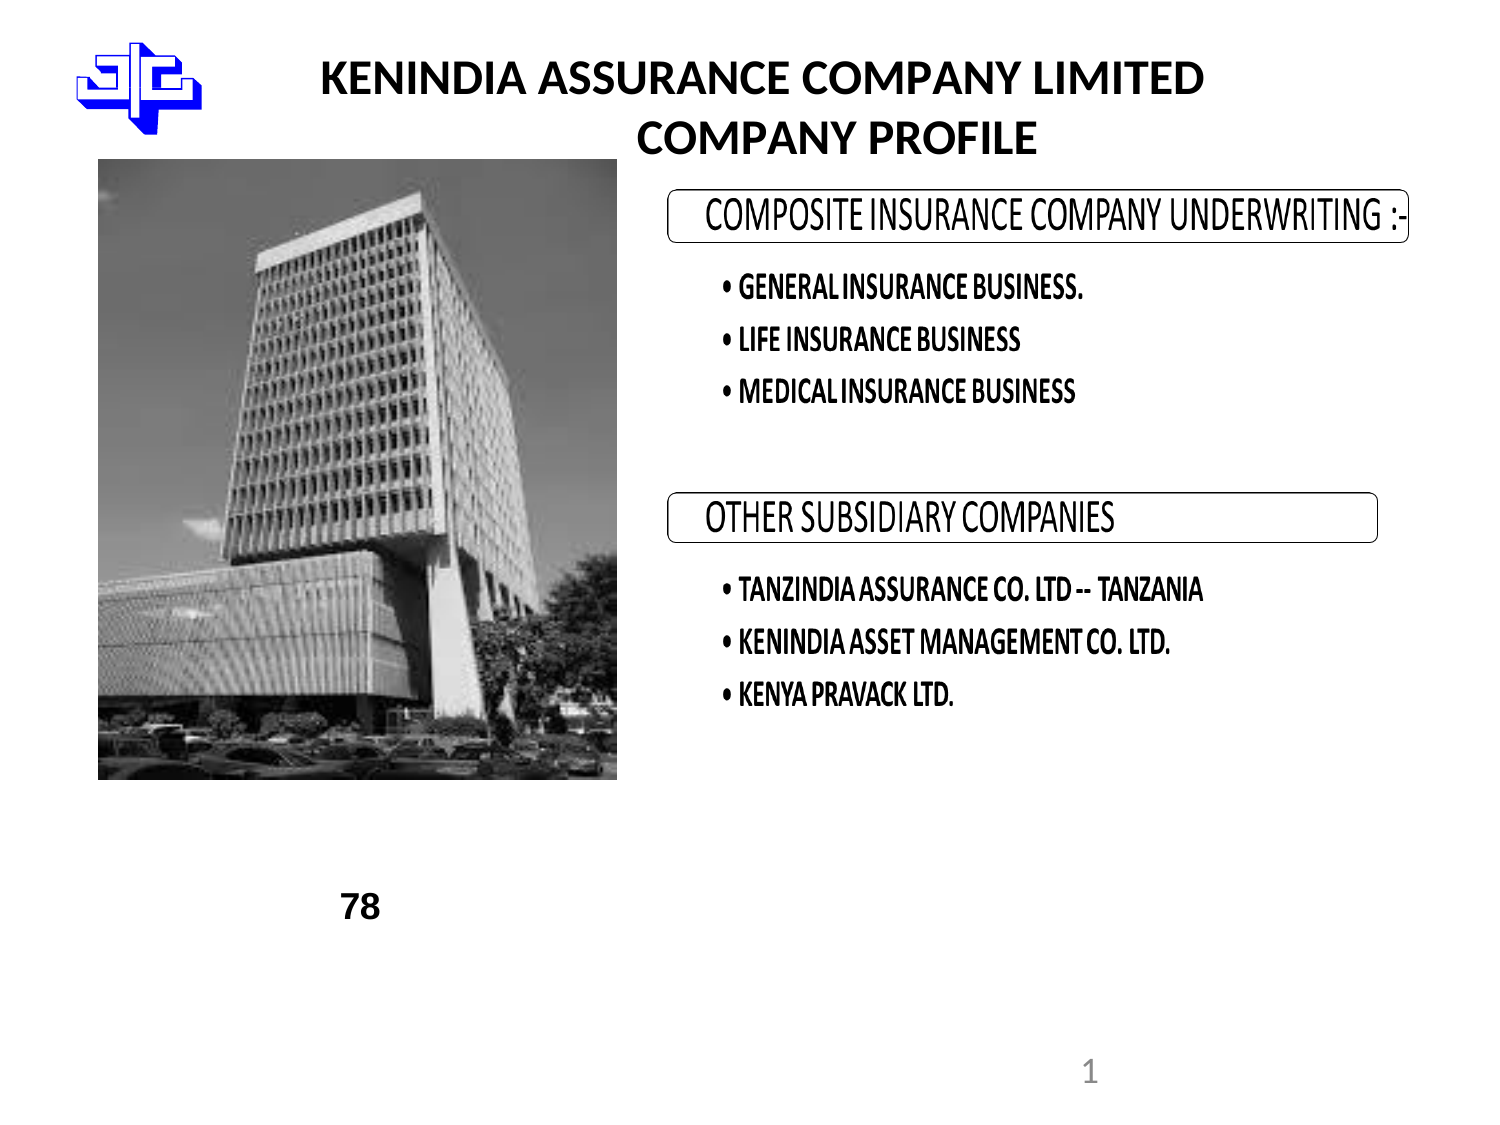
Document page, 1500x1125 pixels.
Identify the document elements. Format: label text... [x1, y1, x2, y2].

picture [98, 160, 617, 780]
picture [667, 155, 1427, 741]
text_box 78 [337, 879, 1023, 929]
title KENINDIA ASSURANCE COMPANY LIMITED COMPANY PROFILE [150, 42, 1375, 166]
text_box [76, 42, 202, 135]
text_box [1080, 1046, 1426, 1103]
